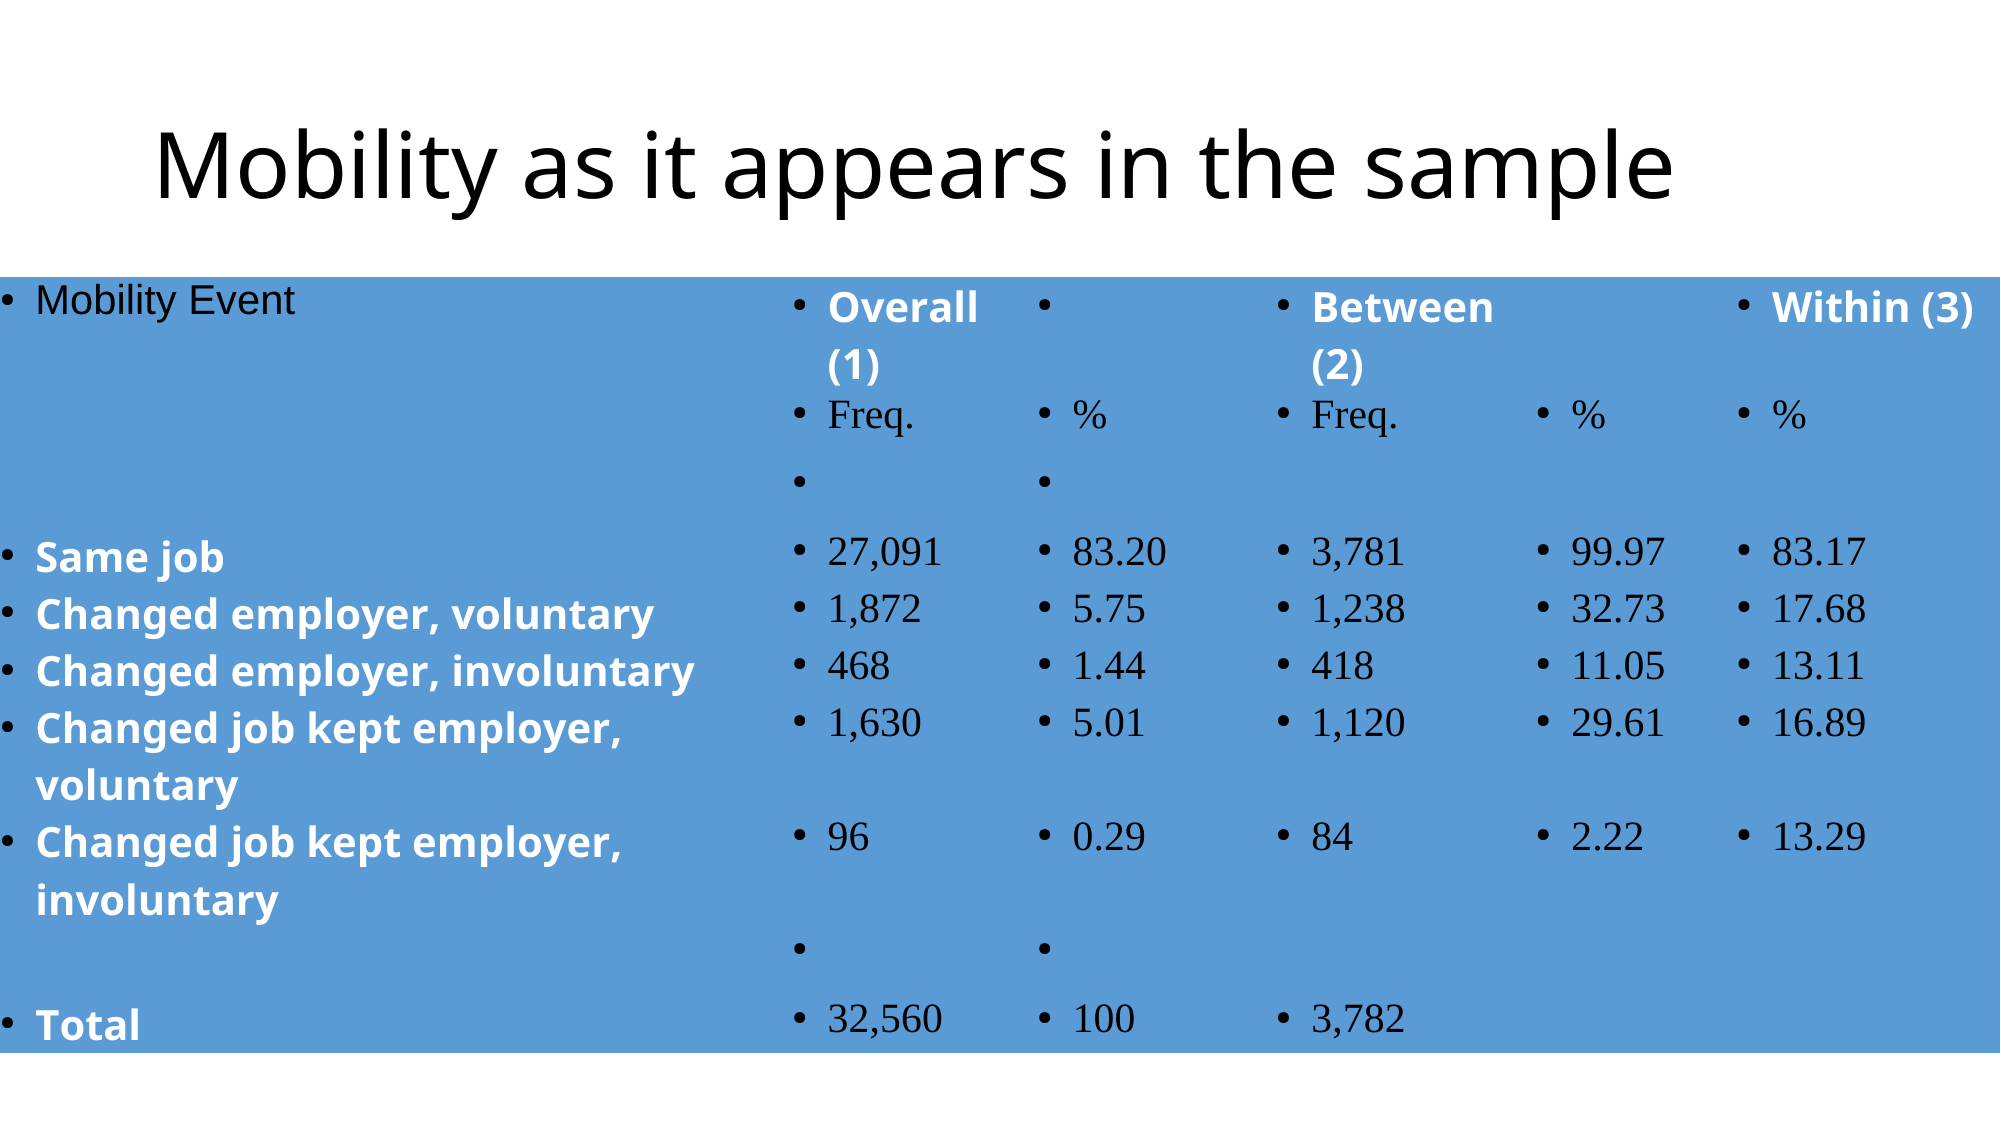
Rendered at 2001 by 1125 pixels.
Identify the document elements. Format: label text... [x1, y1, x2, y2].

table_cell [1037, 460, 1276, 528]
table_header Within (3) [1737, 277, 2000, 391]
table_cell [1536, 996, 1737, 1053]
table_cell Freq. [792, 391, 1037, 460]
table_cell [792, 927, 1037, 996]
table_cell Changed employer, voluntary [0, 585, 792, 642]
table_cell 32.73 [1536, 585, 1737, 642]
table_cell [1737, 996, 2000, 1053]
table_cell 3,781 [1276, 528, 1536, 585]
table_cell [0, 391, 792, 460]
table_cell [792, 460, 1037, 528]
table_cell % [1536, 391, 1737, 460]
table_cell 5.01 [1037, 699, 1276, 813]
table_cell Changed job kept employer, involuntary [0, 813, 792, 927]
table_cell Total [0, 996, 792, 1053]
table_cell [1276, 927, 1536, 996]
table_cell Changed employer, involuntary [0, 642, 792, 699]
table_cell 13.29 [1737, 813, 2000, 927]
table_cell 5.75 [1037, 585, 1276, 642]
table_cell 96 [792, 813, 1037, 927]
table_cell [1737, 927, 2000, 996]
title Mobility as it appears in the sample [137, 59, 1863, 277]
table_cell 17.68 [1737, 585, 2000, 642]
table_cell 84 [1276, 813, 1536, 927]
table_cell [1737, 460, 2000, 528]
table_cell 468 [792, 642, 1037, 699]
table_header Overall (1) [792, 277, 1037, 391]
table_cell 3,782 [1276, 996, 1536, 1053]
table_header Between (2) [1276, 277, 1536, 391]
table_cell [1037, 927, 1276, 996]
table_cell 32,560 [792, 996, 1037, 1053]
table_cell [1276, 460, 1536, 528]
table_cell 1,120 [1276, 699, 1536, 813]
table_header [1536, 277, 1737, 391]
table_cell [0, 460, 792, 528]
table_cell 99.97 [1536, 528, 1737, 585]
table_cell 1,872 [792, 585, 1037, 642]
table_cell 418 [1276, 642, 1536, 699]
table_header Mobility Event [0, 277, 792, 391]
table_cell 100 [1037, 996, 1276, 1053]
table_cell 1,238 [1276, 585, 1536, 642]
table_cell Freq. [1276, 391, 1536, 460]
table_cell 29.61 [1536, 699, 1737, 813]
table_cell 13.11 [1737, 642, 2000, 699]
table_cell 2.22 [1536, 813, 1737, 927]
table_cell 83.17 [1737, 528, 2000, 585]
table_cell 83.20 [1037, 528, 1276, 585]
table_cell 27,091 [792, 528, 1037, 585]
table_header [1037, 277, 1276, 391]
table_cell [0, 927, 792, 996]
table_cell [1536, 460, 1737, 528]
table_cell 0.29 [1037, 813, 1276, 927]
table_cell [1536, 927, 1737, 996]
table_cell % [1037, 391, 1276, 460]
table_cell 1.44 [1037, 642, 1276, 699]
table_cell Same job [0, 528, 792, 585]
table_cell 16.89 [1737, 699, 2000, 813]
table_cell 1,630 [792, 699, 1037, 813]
table_cell Changed job kept employer, voluntary [0, 699, 792, 813]
table_cell % [1737, 391, 2000, 460]
table_cell 11.05 [1536, 642, 1737, 699]
